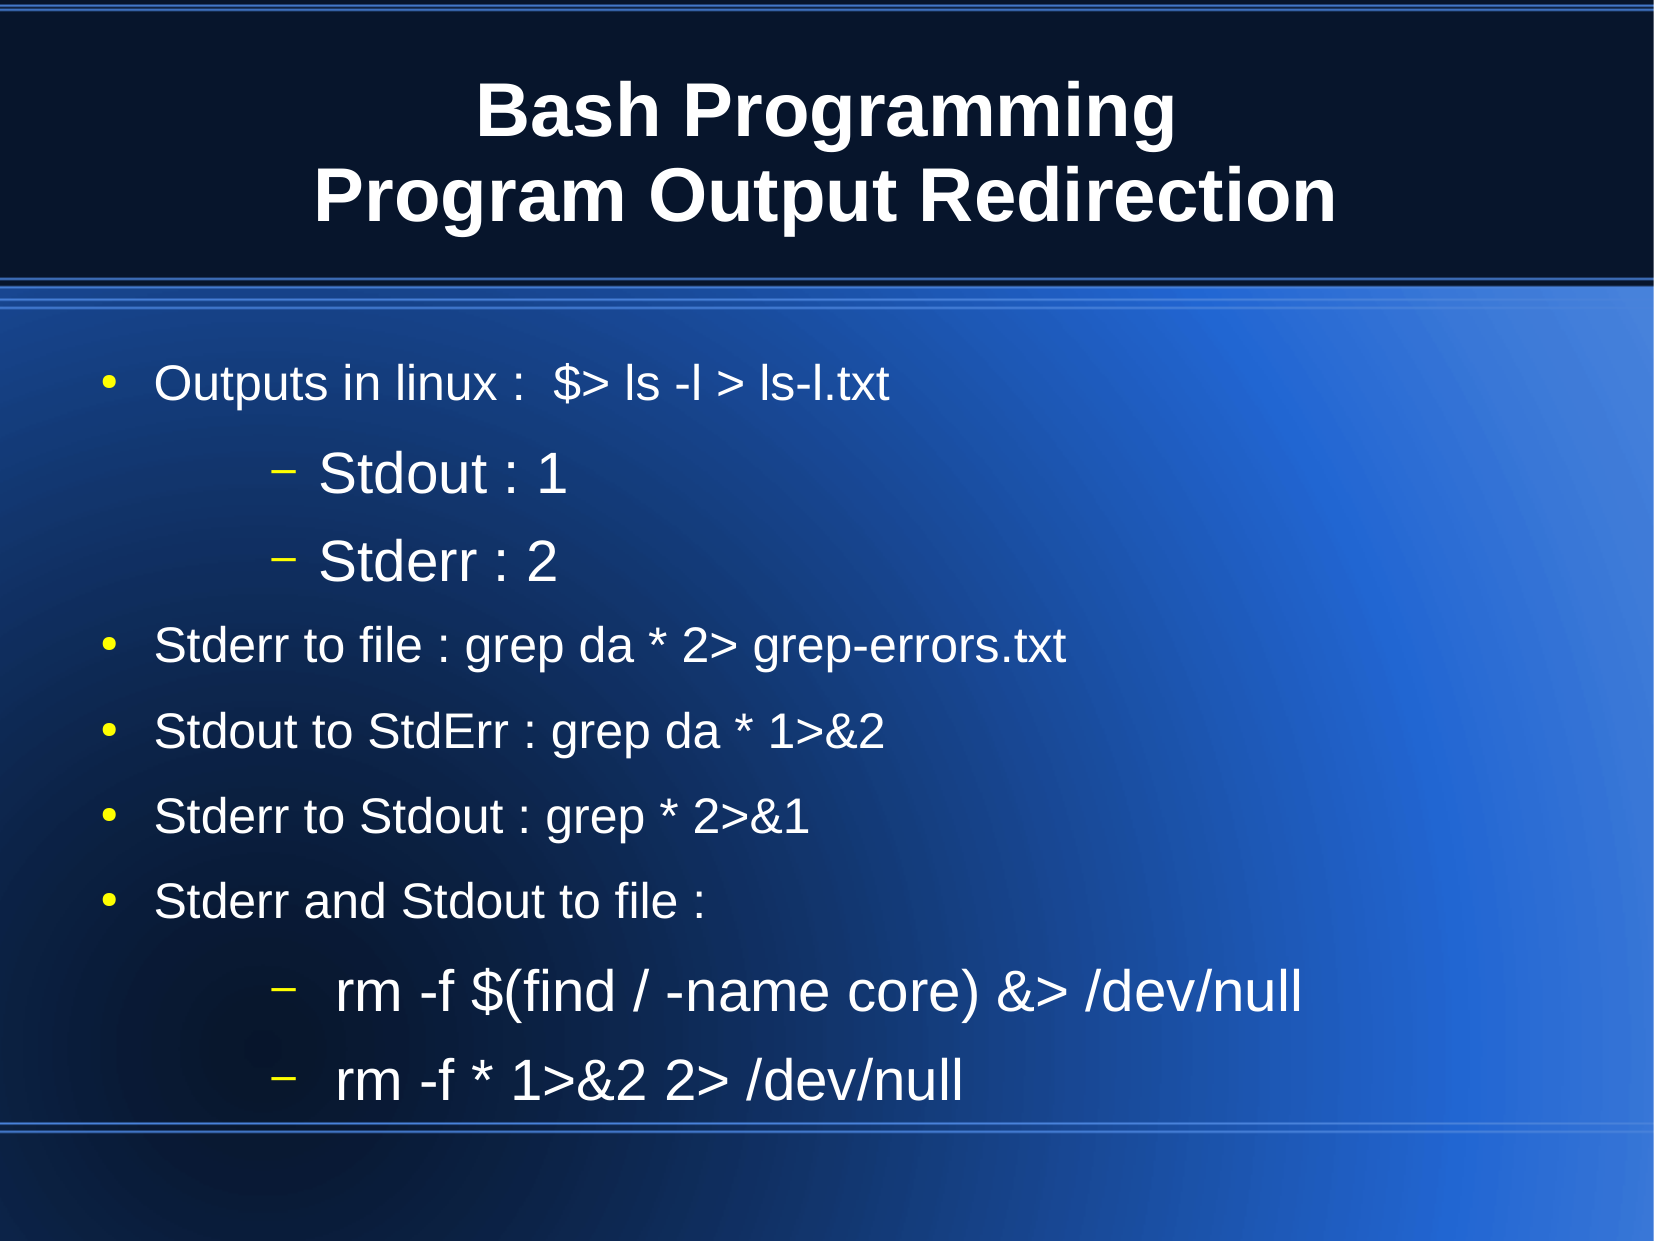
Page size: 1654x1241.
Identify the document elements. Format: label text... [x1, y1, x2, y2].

list Outputs in linux : $> ls -l > ls-l.txt Stdout : 1 Stderr : 2 Stderr to file : grep da * 2> grep-errors.txt Stdout to StdErr : grep da * 1>&2 Stderr to Stdout : grep * 2>&1 Stderr and Stdout to file : rm -f $(find / -name core) &> /dev/null rm -f * 1>&2 2> /dev/null [82, 355, 1571, 1136]
picture [0, 0, 1654, 1241]
title Bash Programming Program Output Redirection [82, 49, 1571, 257]
